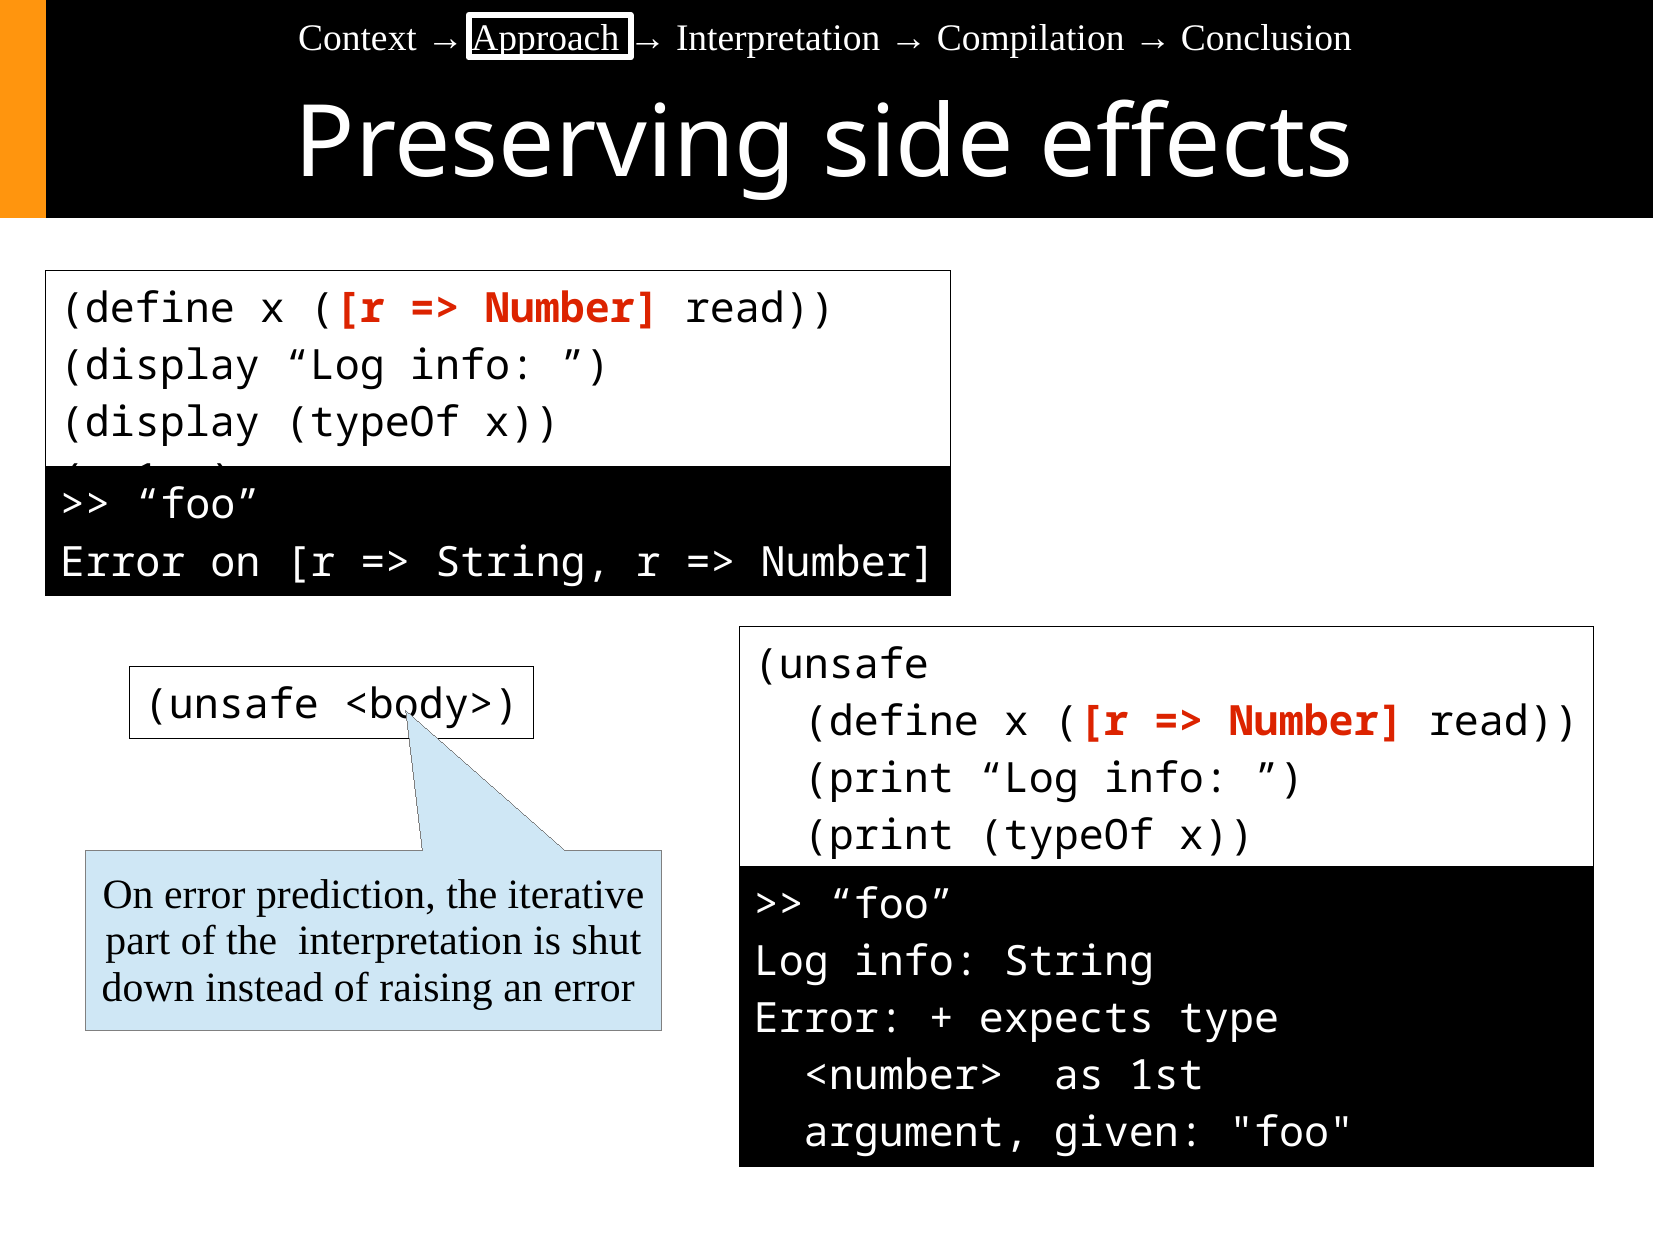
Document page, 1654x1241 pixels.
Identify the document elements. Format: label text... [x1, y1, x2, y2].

text_box (define x ([r => Number] read)) (display “Log info: ”) (display (typeOf x)) (+ 1 x) [45, 270, 951, 452]
text_box On error prediction, the iterative part of the interpretation is shut down instead of raising an error [85, 710, 662, 1031]
text_box >> “foo” Error on [r => String, r => Number] [45, 466, 951, 566]
text_box (unsafe <body>) [129, 666, 534, 723]
text_box >> “foo” Log info: String Error: + expects type <number> as 1st argument, given: "foo" [739, 866, 1594, 1091]
text_box (unsafe (define x ([r => Number] read)) (print “Log info: ”) (print (typeOf x)) (+ 1 x)) [739, 626, 1594, 851]
title Preserving side effects [80, 57, 1569, 218]
